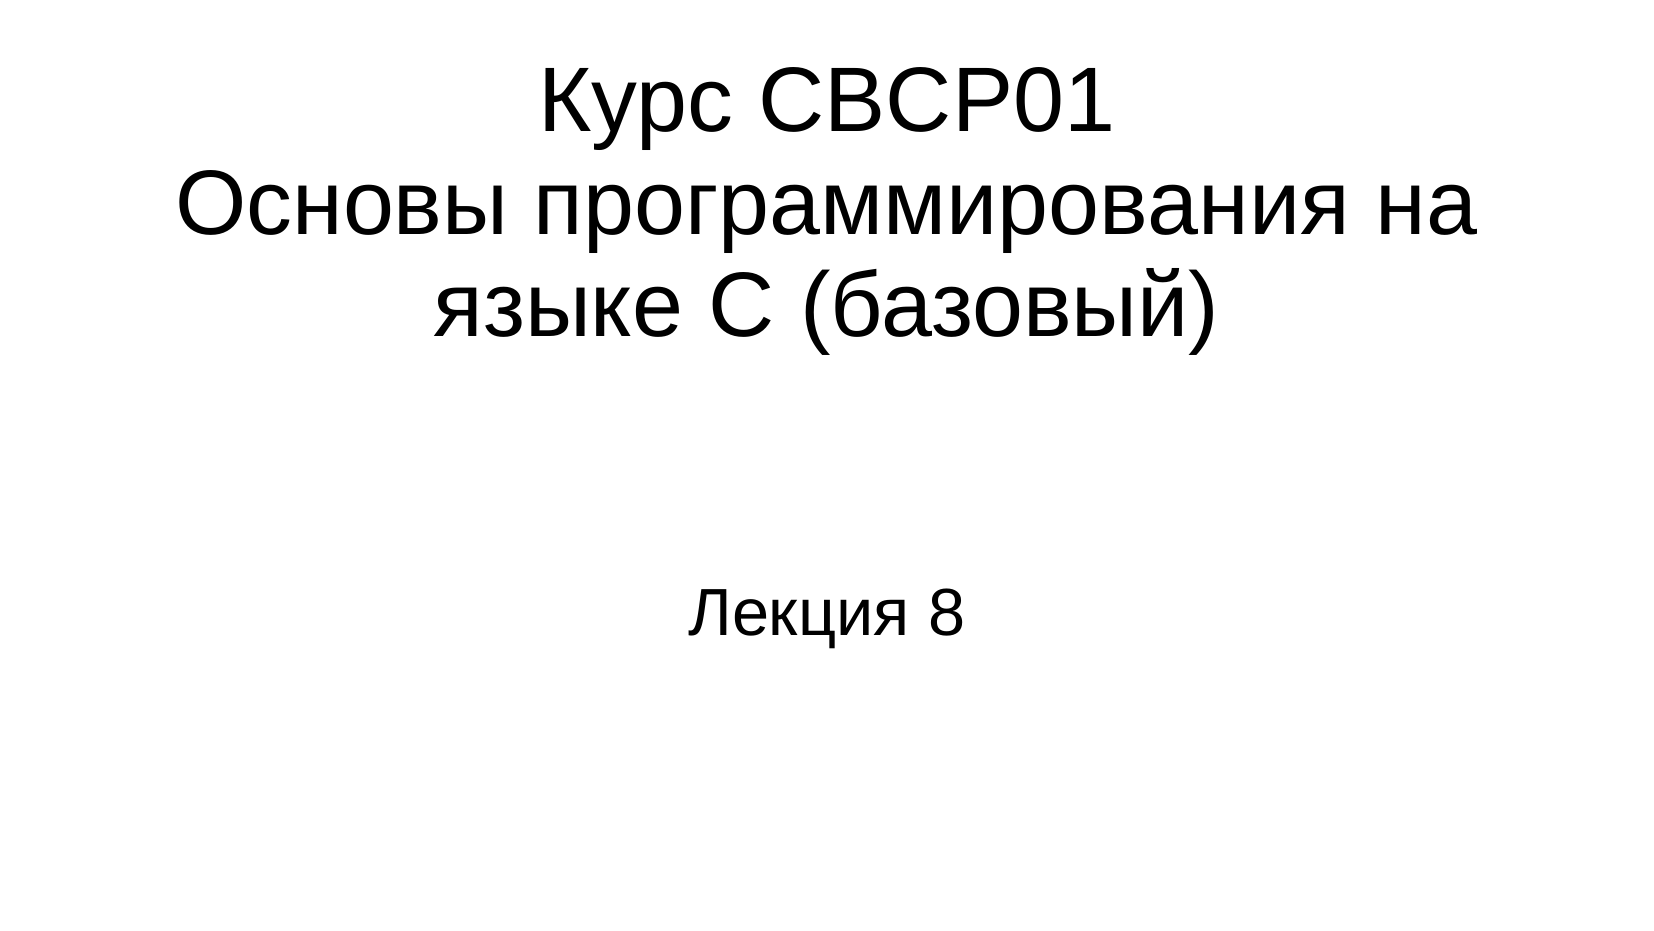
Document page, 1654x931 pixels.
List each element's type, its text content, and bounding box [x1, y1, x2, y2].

text_box Лекция 8 [82, 567, 1572, 734]
title Курс CBCP01 Основы программирования на языке C (базовый) [82, 30, 1572, 376]
